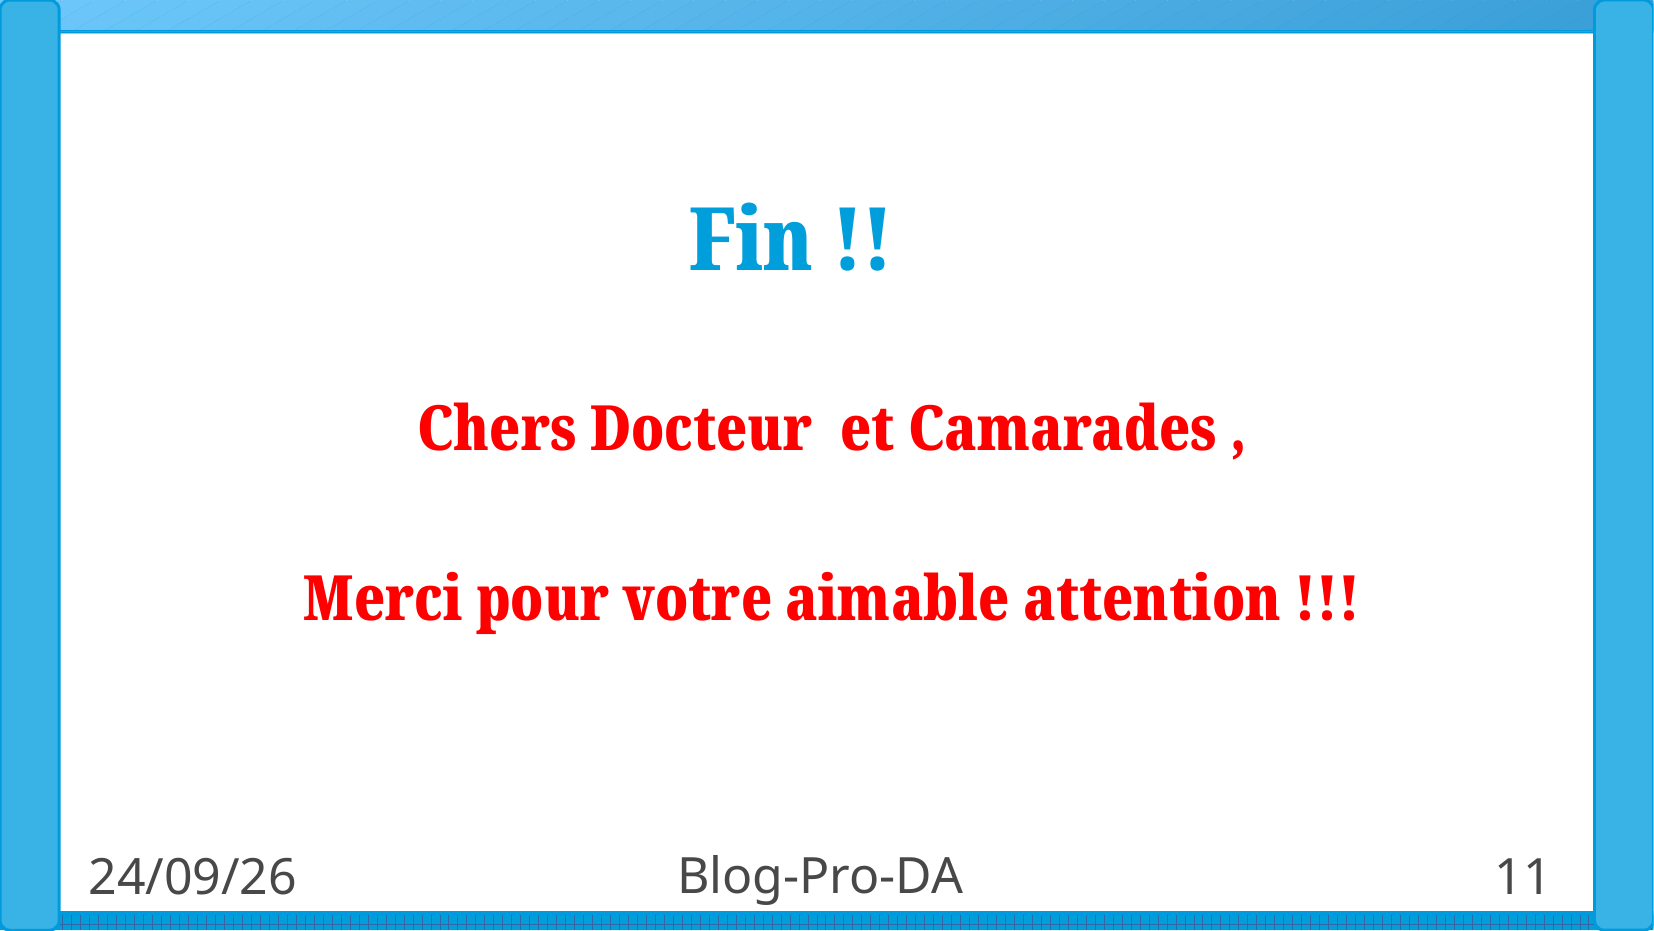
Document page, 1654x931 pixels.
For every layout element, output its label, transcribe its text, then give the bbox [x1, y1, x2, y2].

text_box Fin !! [549, 147, 1034, 325]
text_box [0, 0, 60, 931]
text_box [1594, 0, 1654, 931]
subtitle Chers Docteur et Camarades , Merci pour votre aimable attention !!! [88, 383, 1577, 639]
